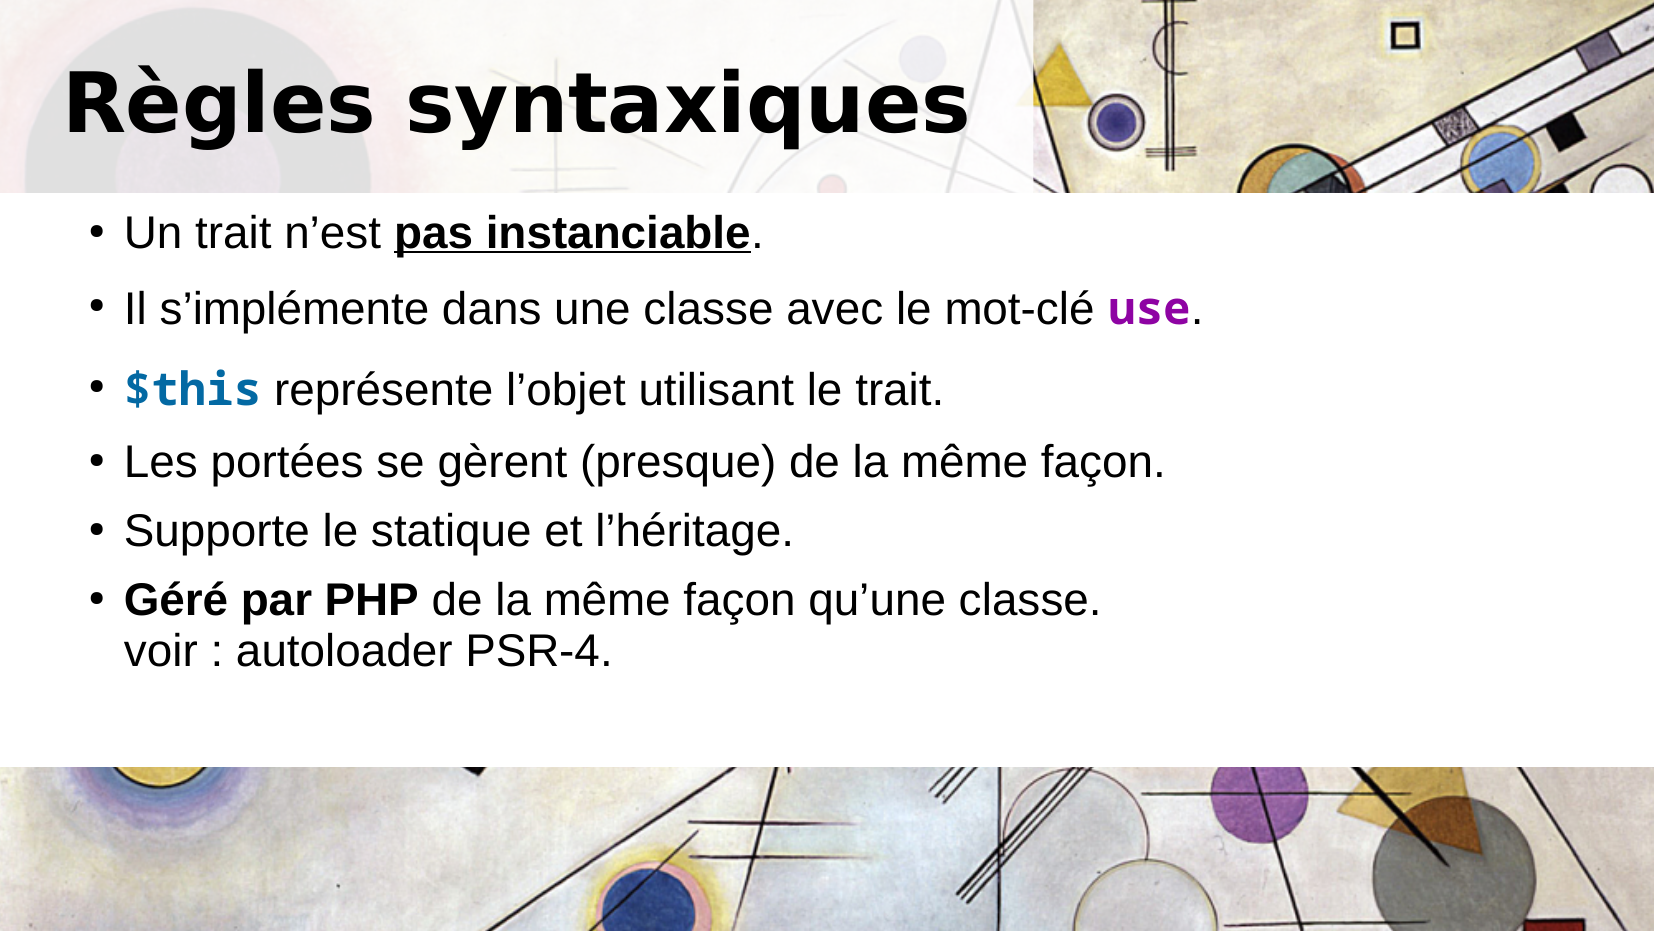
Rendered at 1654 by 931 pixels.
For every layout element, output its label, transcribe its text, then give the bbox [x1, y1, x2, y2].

subtitle Un trait n’est pas instanciable. Il s’implémente dans une classe avec le mot-clé use. $this représente l’objet utilisant le trait. Les portées se gèrent (presque) de la même façon. Supporte le statique et l’héritage. Géré par PHP de la même façon qu’une classe. voir : autoloader PSR-4. [88, 206, 1577, 747]
picture [0, 767, 1654, 931]
text_box Règles syntaxiques [0, 0, 1034, 207]
picture [1034, 0, 1654, 193]
